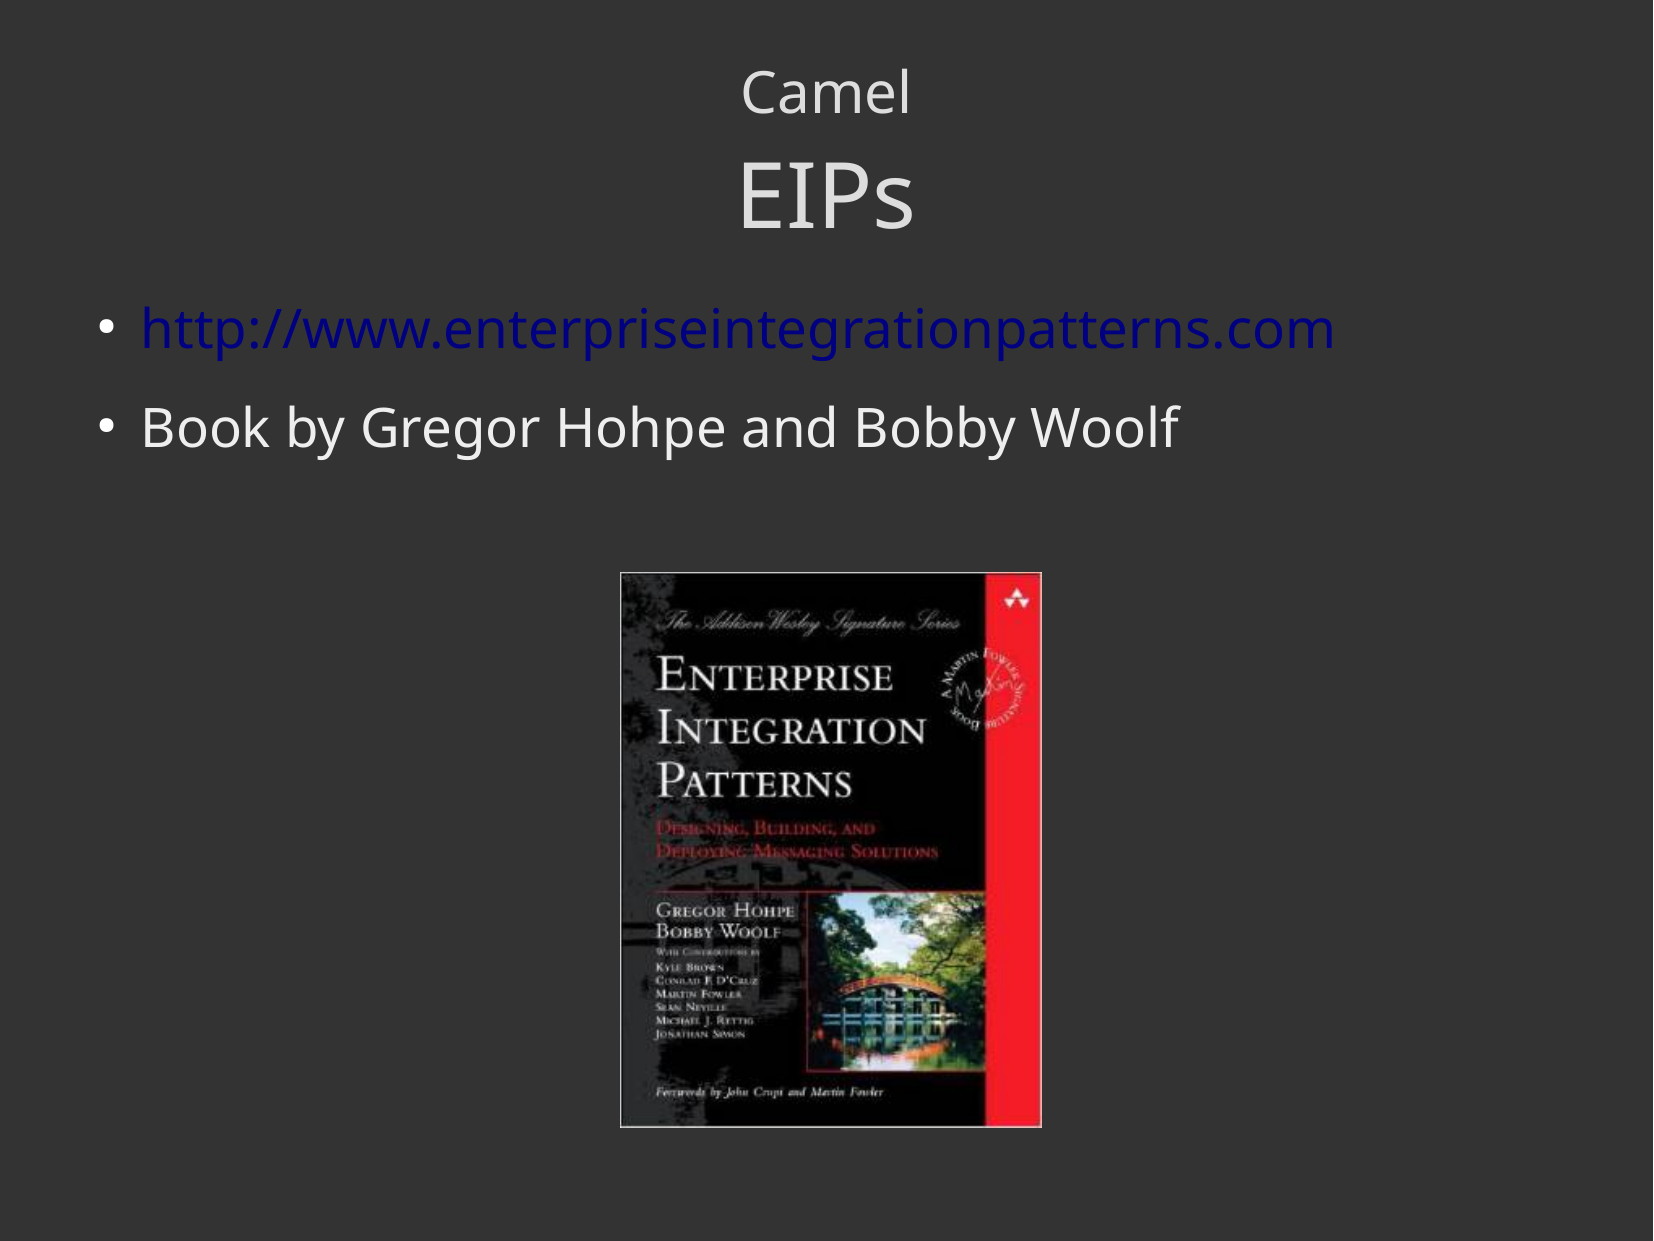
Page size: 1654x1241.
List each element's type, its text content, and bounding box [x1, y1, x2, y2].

picture [620, 572, 1042, 1128]
list http://www.enterpriseintegrationpatterns.com Book by Gregor Hohpe and Bobby Woolf [82, 290, 1576, 466]
title Camel EIPs [82, 49, 1571, 257]
